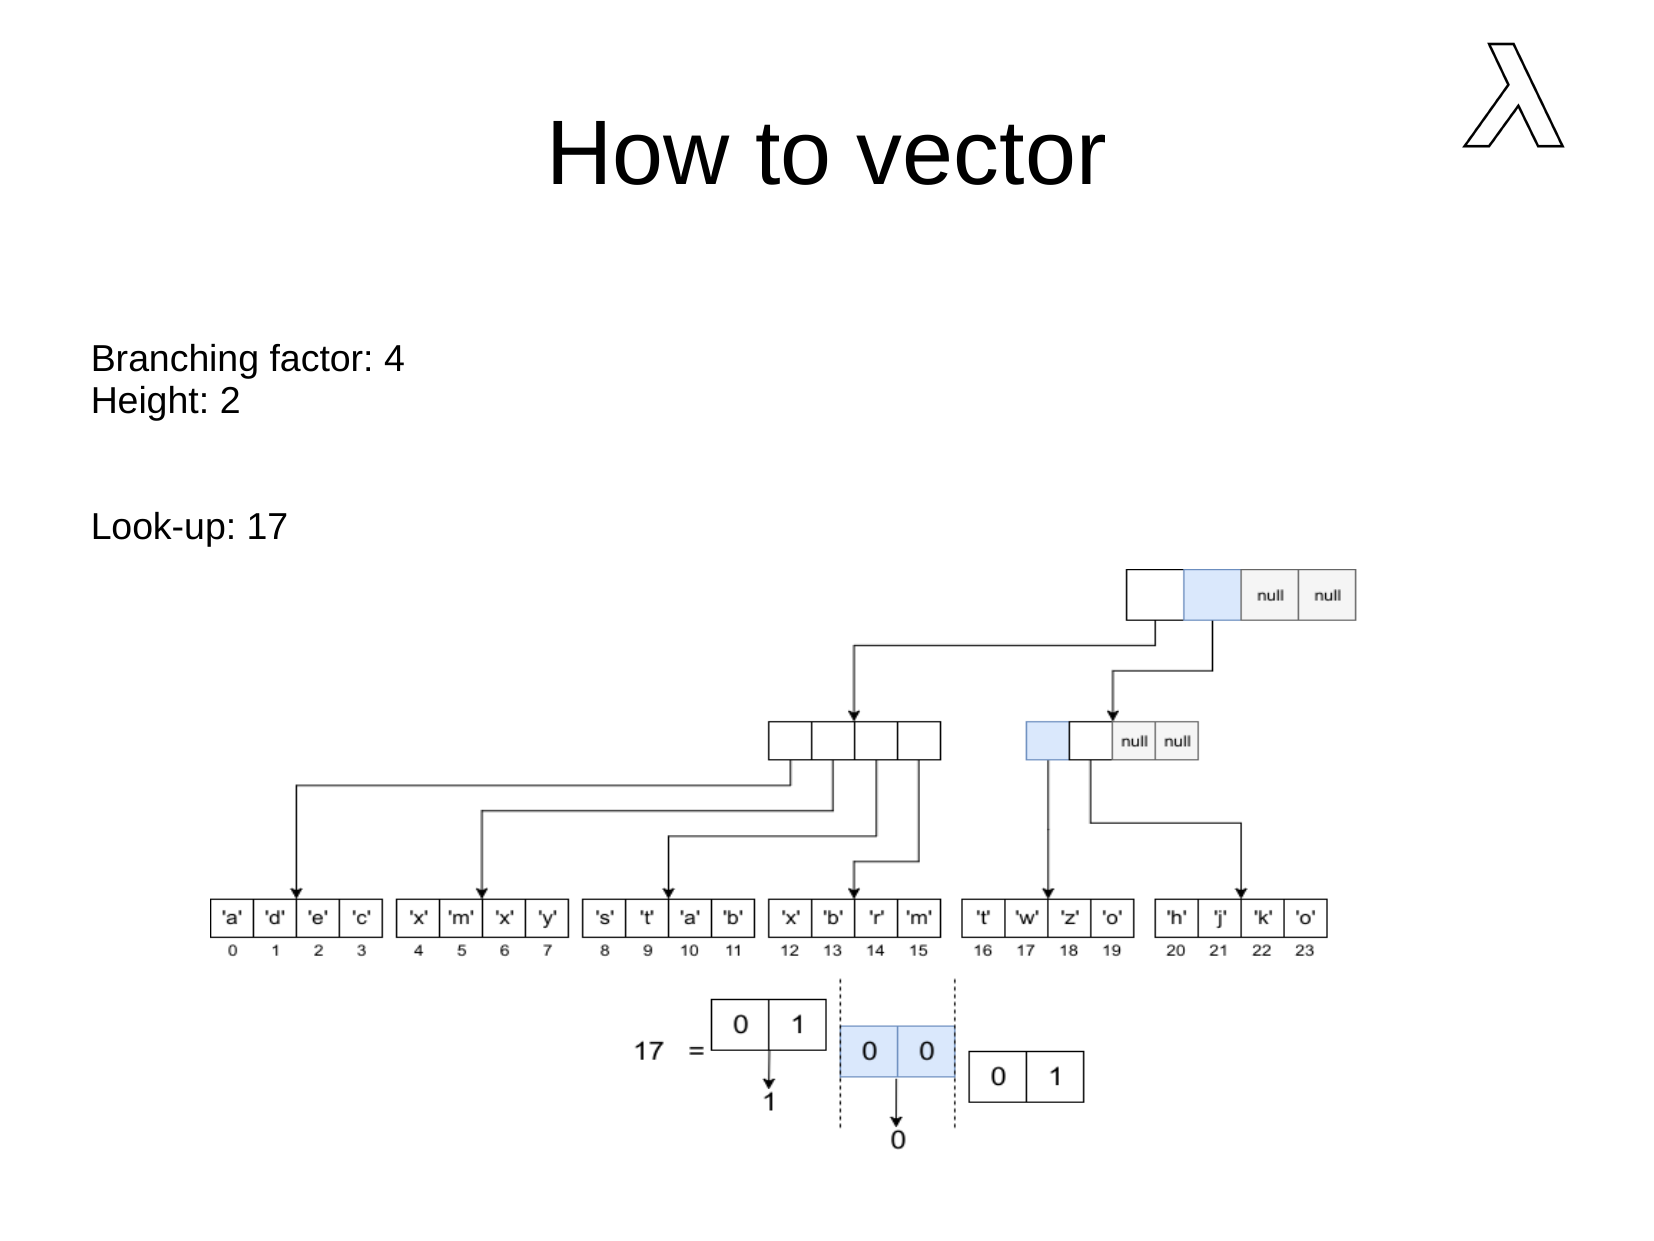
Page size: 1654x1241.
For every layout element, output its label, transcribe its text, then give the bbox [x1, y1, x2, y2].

title How to vector [82, 49, 1571, 257]
picture [1440, 40, 1587, 151]
text_box Branching factor: 4 Height: 2 Look-up: 17 [76, 330, 421, 555]
picture [210, 569, 1358, 1156]
